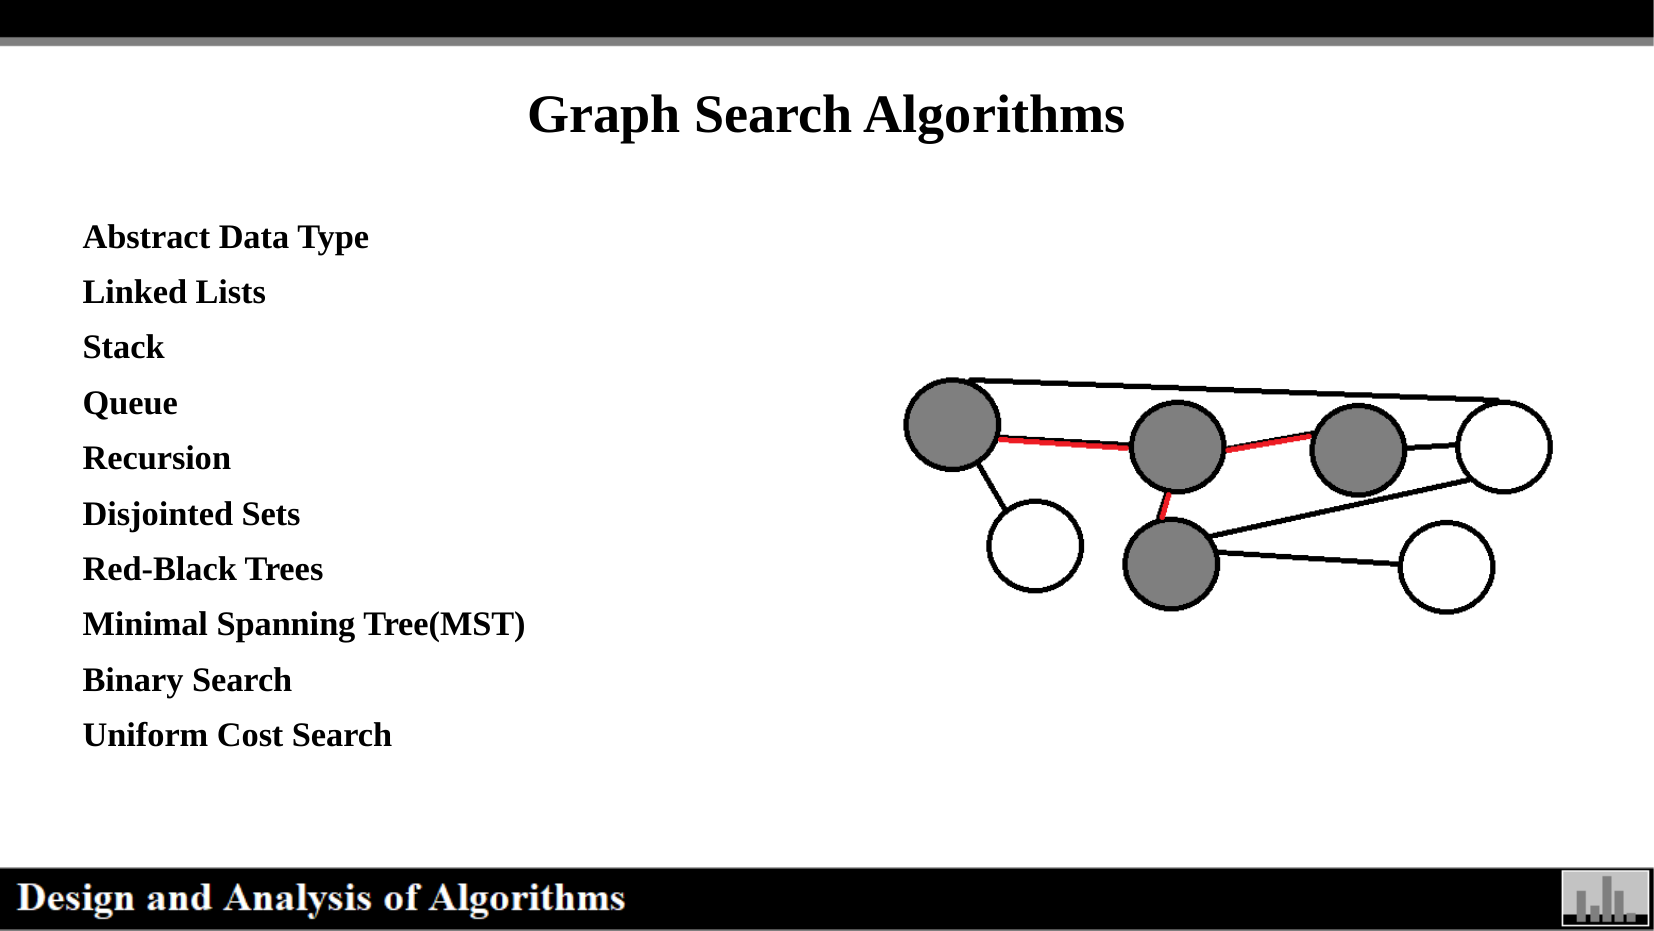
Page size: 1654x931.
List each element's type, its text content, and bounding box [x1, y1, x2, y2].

title Graph Search Algorithms [82, 37, 1571, 193]
list Abstract Data Type Linked Lists Stack Queue Recursion Disjointed Sets Red-Black Trees Minimal Spanning Tree(MST) Binary Search Uniform Cost Search [82, 217, 809, 758]
picture [0, 0, 1654, 931]
